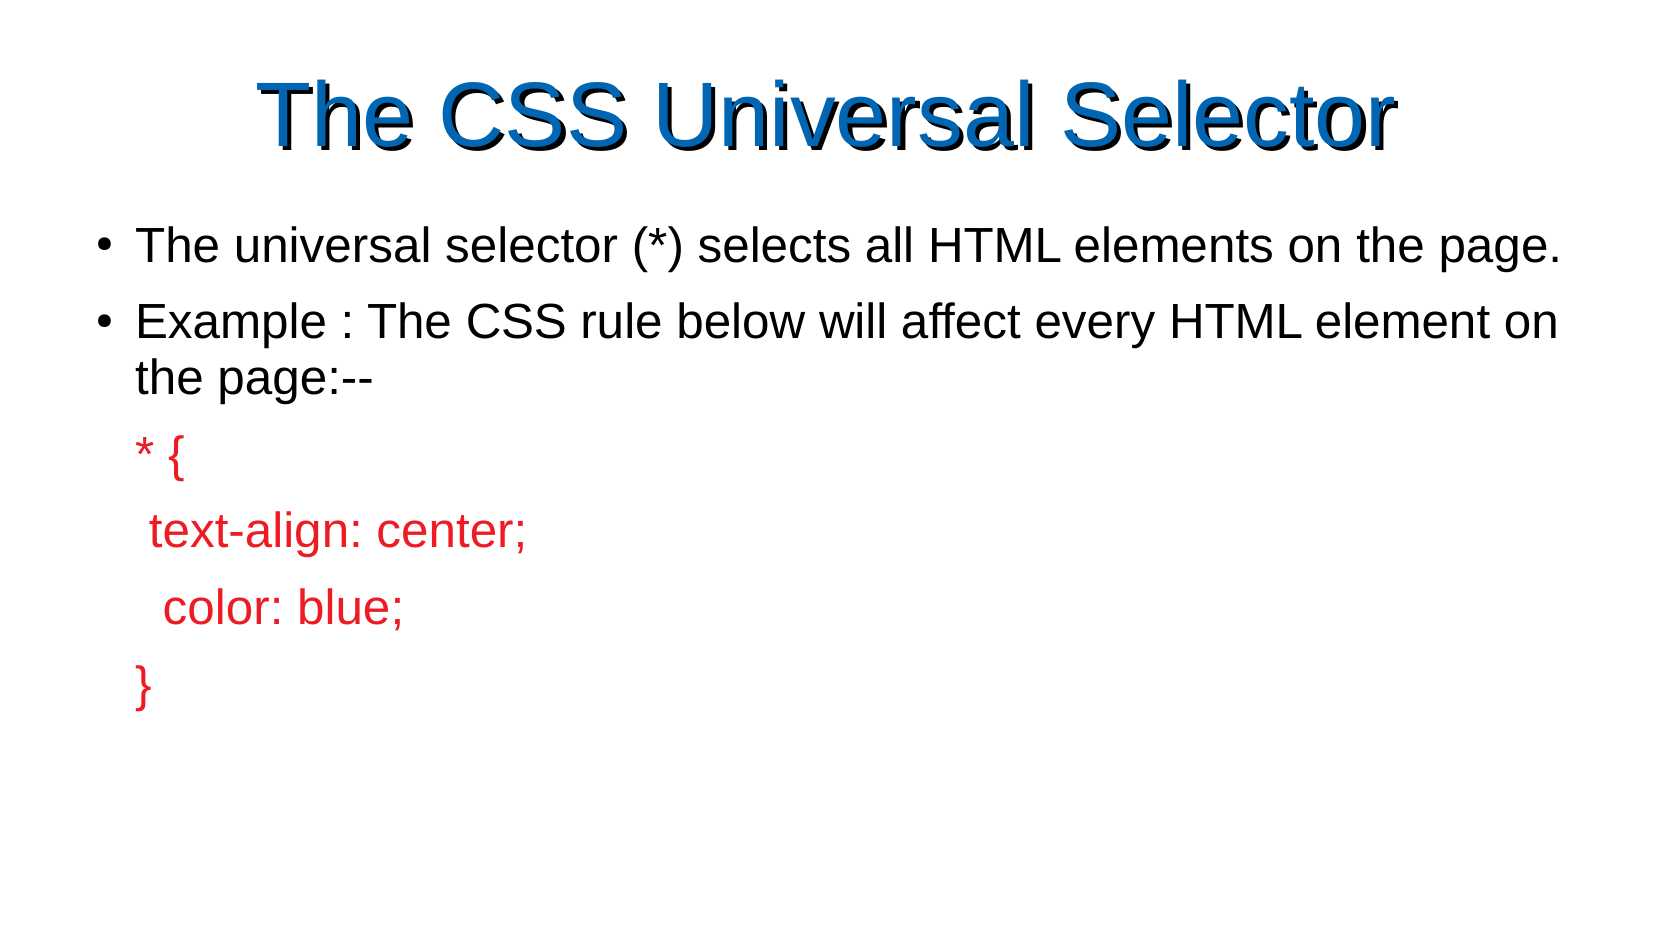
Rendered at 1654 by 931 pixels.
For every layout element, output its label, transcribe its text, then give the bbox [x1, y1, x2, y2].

list The universal selector (*) selects all HTML elements on the page. Example : The CSS rule below will affect every HTML element on the page:-- * { text-align: center; color: blue; } [82, 217, 1571, 758]
title The CSS Universal Selector [82, 37, 1571, 193]
